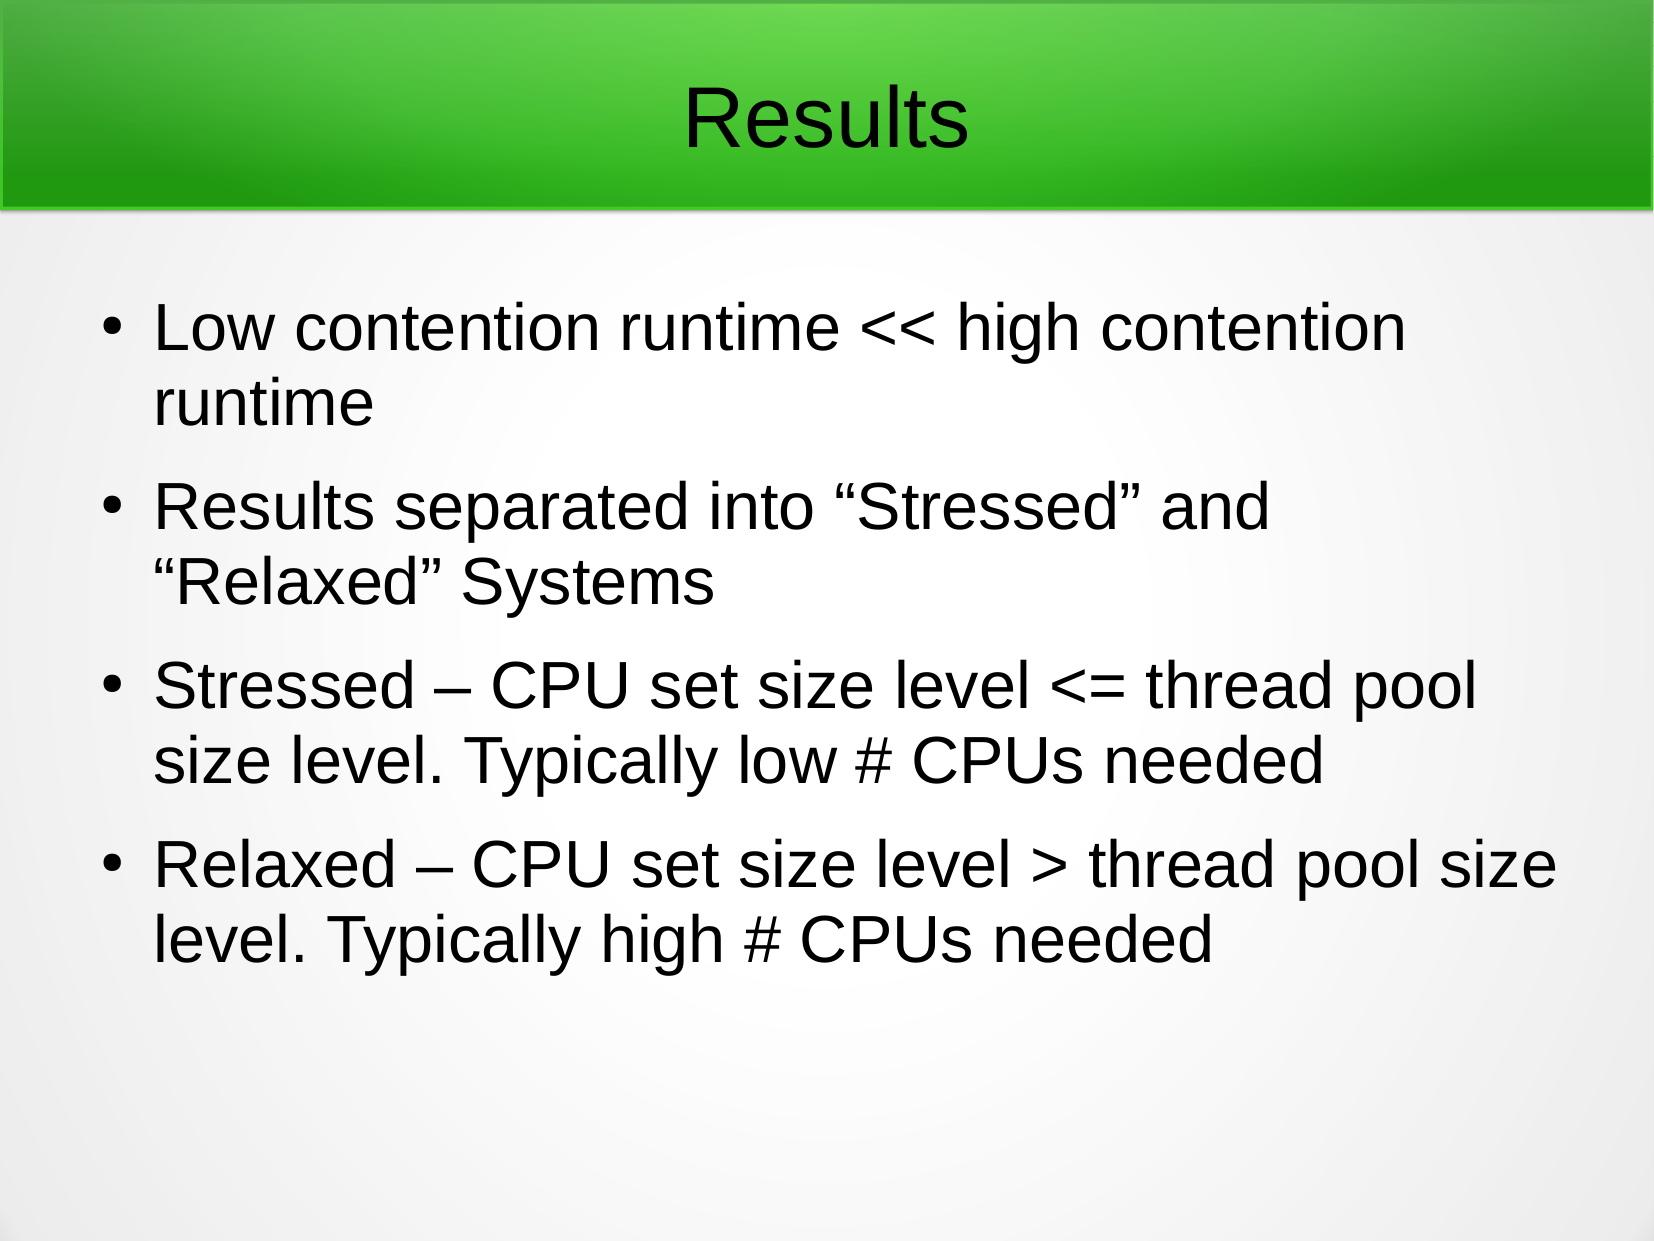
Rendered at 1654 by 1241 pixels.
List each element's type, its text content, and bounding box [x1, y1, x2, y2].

list Low contention runtime << high contention runtime Results separated into “Stressed” and “Relaxed” Systems Stressed – CPU set size level <= thread pool size level. Typically low # CPUs needed Relaxed – CPU set size level > thread pool size level. Typically high # CPUs needed [82, 290, 1571, 1010]
title Results [82, 47, 1571, 189]
